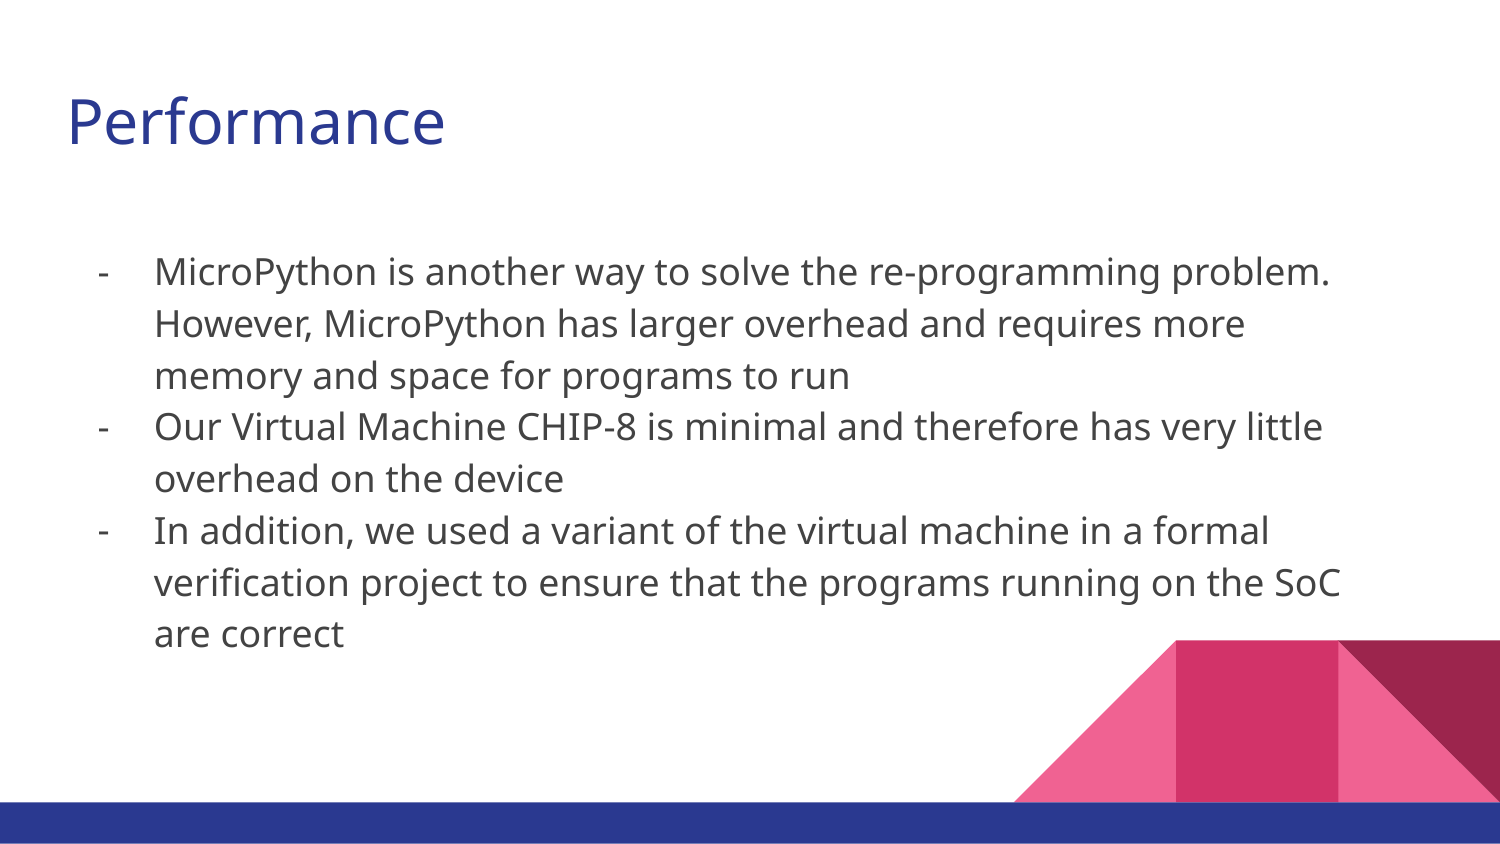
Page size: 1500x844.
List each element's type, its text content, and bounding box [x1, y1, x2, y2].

text_box MicroPython is another way to solve the re-programming problem. However, MicroPython has larger overhead and requires more memory and space for programs to run Our Virtual Machine CHIP-8 is minimal and therefore has very little overhead on the device In addition, we used a variant of the virtual machine in a formal verification project to ensure that the programs running on the SoC are correct [63, 226, 1413, 773]
text_box Performance [51, 67, 1449, 167]
